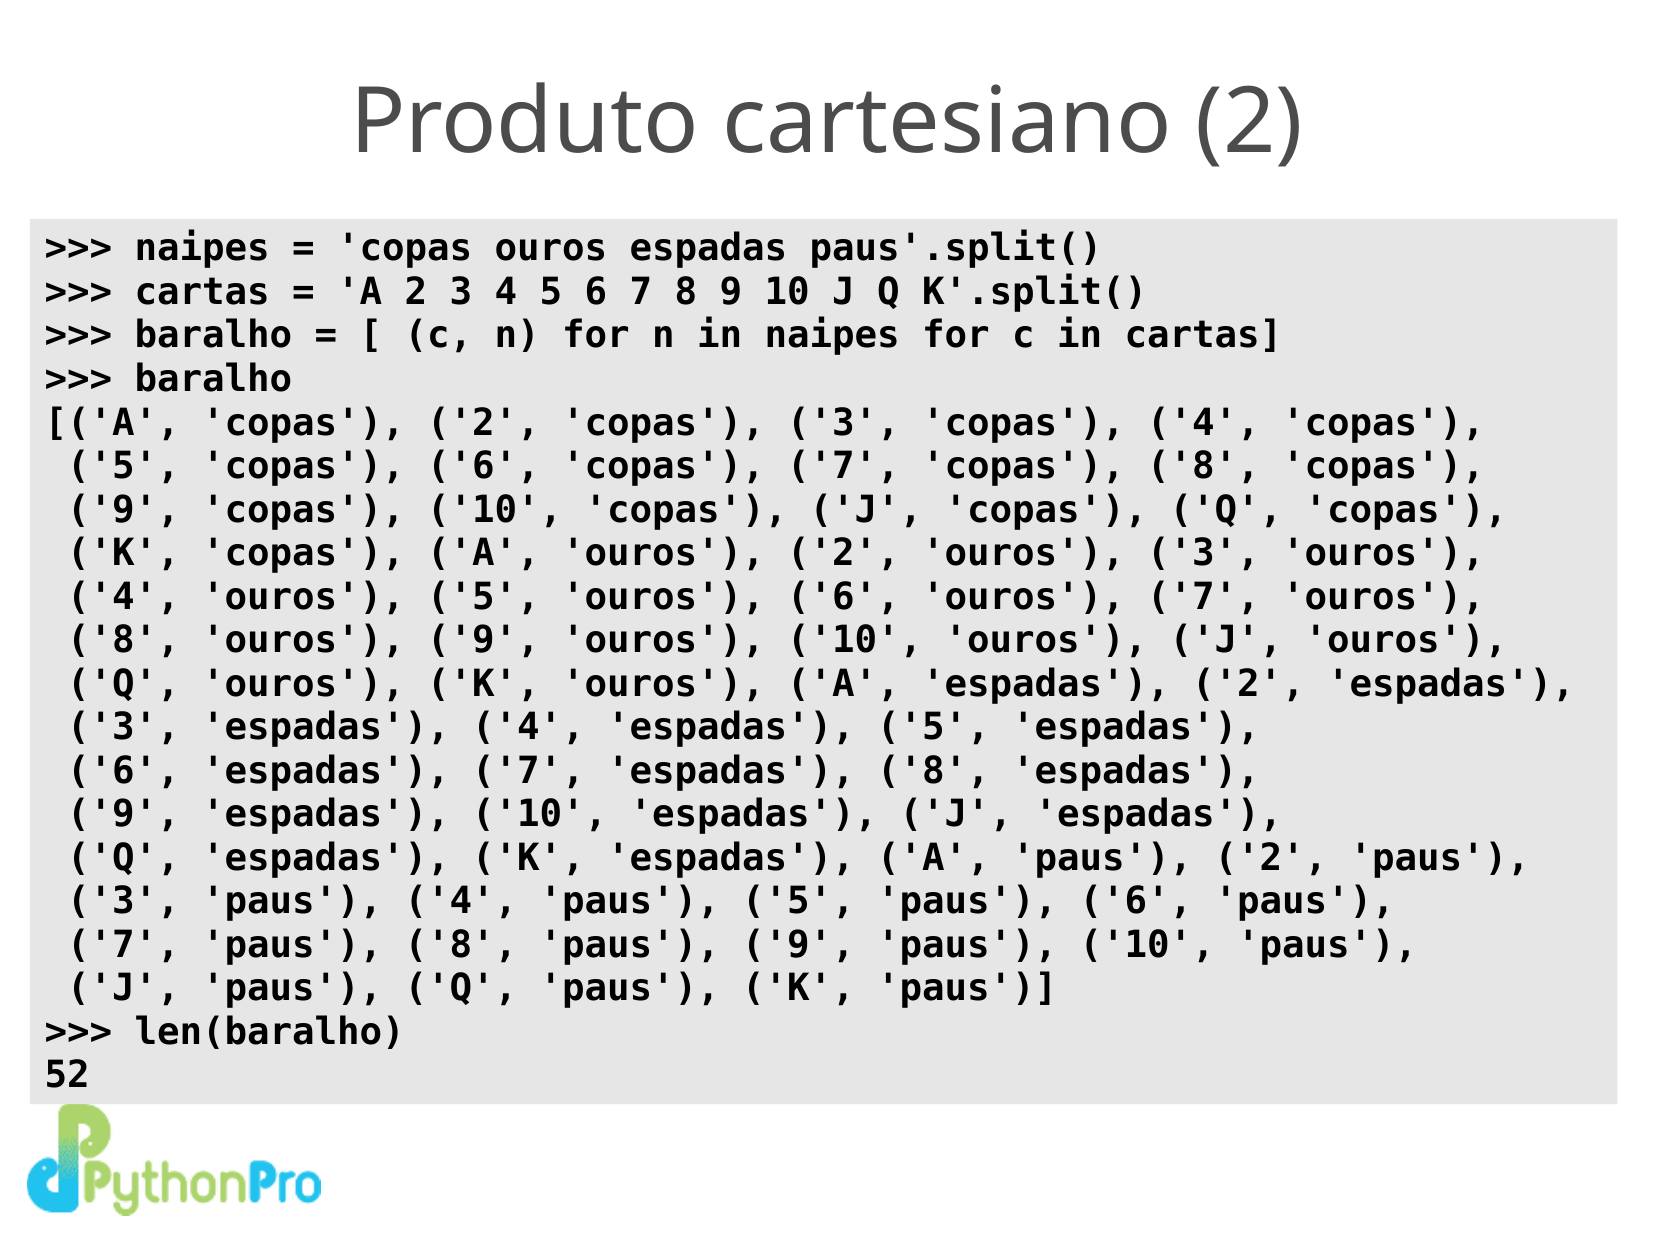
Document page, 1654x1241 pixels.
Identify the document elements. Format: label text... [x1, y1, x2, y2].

title Produto cartesiano (2) [82, 13, 1571, 218]
picture [27, 1104, 321, 1216]
text_box >>> naipes = 'copas ouros espadas paus'.split() >>> cartas = 'A 2 3 4 5 6 7 8 9 10 J Q K'.split() >>> baralho = [ (c, n) for n in naipes for c in cartas] >>> baralho [('A', 'copas'), ('2', 'copas'), ('3', 'copas'), ('4', 'copas'), ('5', 'copas'), ('6', 'copas'), ('7', 'copas'), ('8', 'copas'), ('9', 'copas'), ('10', 'copas'), ('J', 'copas'), ('Q', 'copas'), ('K', 'copas'), ('A', 'ouros'), ('2', 'ouros'), ('3', 'ouros'), ('4', 'ouros'), ('5', 'ouros'), ('6', 'ouros'), ('7', 'ouros'), ('8', 'ouros'), ('9', 'ouros'), ('10', 'ouros'), ('J', 'ouros'), ('Q', 'ouros'), ('K', 'ouros'), ('A', 'espadas'), ('2', 'espadas'), ('3', 'espadas'), ('4', 'espadas'), ('5', 'espadas'), ('6', 'espadas'), ('7', 'espadas'), ('8', 'espadas'), ('9', 'espadas'), ('10', 'espadas'), ('J', 'espadas'), ('Q', 'espadas'), ('K', 'espadas'), ('A', 'paus'), ('2', 'paus'), ('3', 'paus'), ('4', 'paus'), ('5', 'paus'), ('6', 'paus'), ('7', 'paus'), ('8', 'paus'), ('9', 'paus'), ('10', 'paus'), ('J', 'paus'), ('Q', 'paus'), ('K', 'paus')] >>> len(baralho) 52 [29, 218, 1618, 1105]
